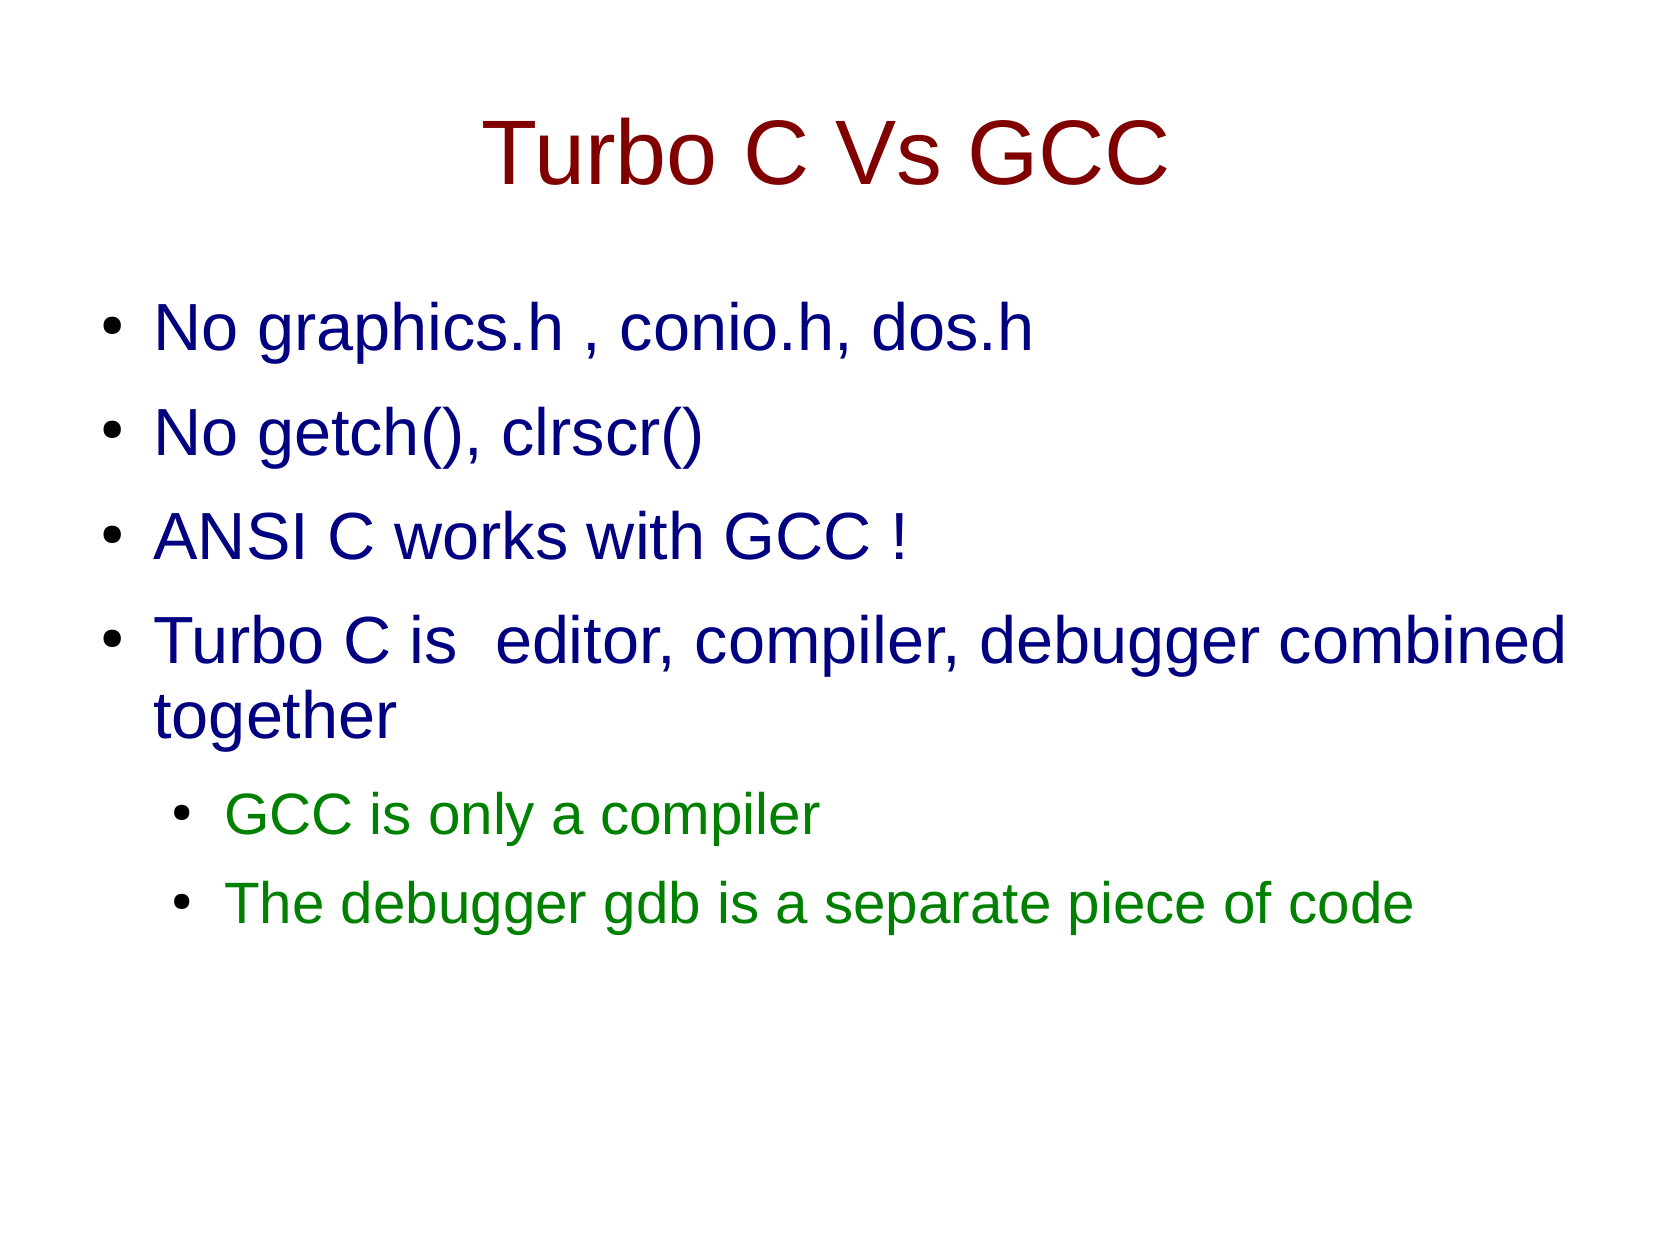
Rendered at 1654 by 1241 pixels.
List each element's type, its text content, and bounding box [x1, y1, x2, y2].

title Turbo C Vs GCC [82, 49, 1571, 257]
list No graphics.h , conio.h, dos.h No getch(), clrscr() ANSI C works with GCC ! Turbo C is editor, compiler, debugger combined together GCC is only a compiler The debugger gdb is a separate piece of code [82, 290, 1571, 1109]
